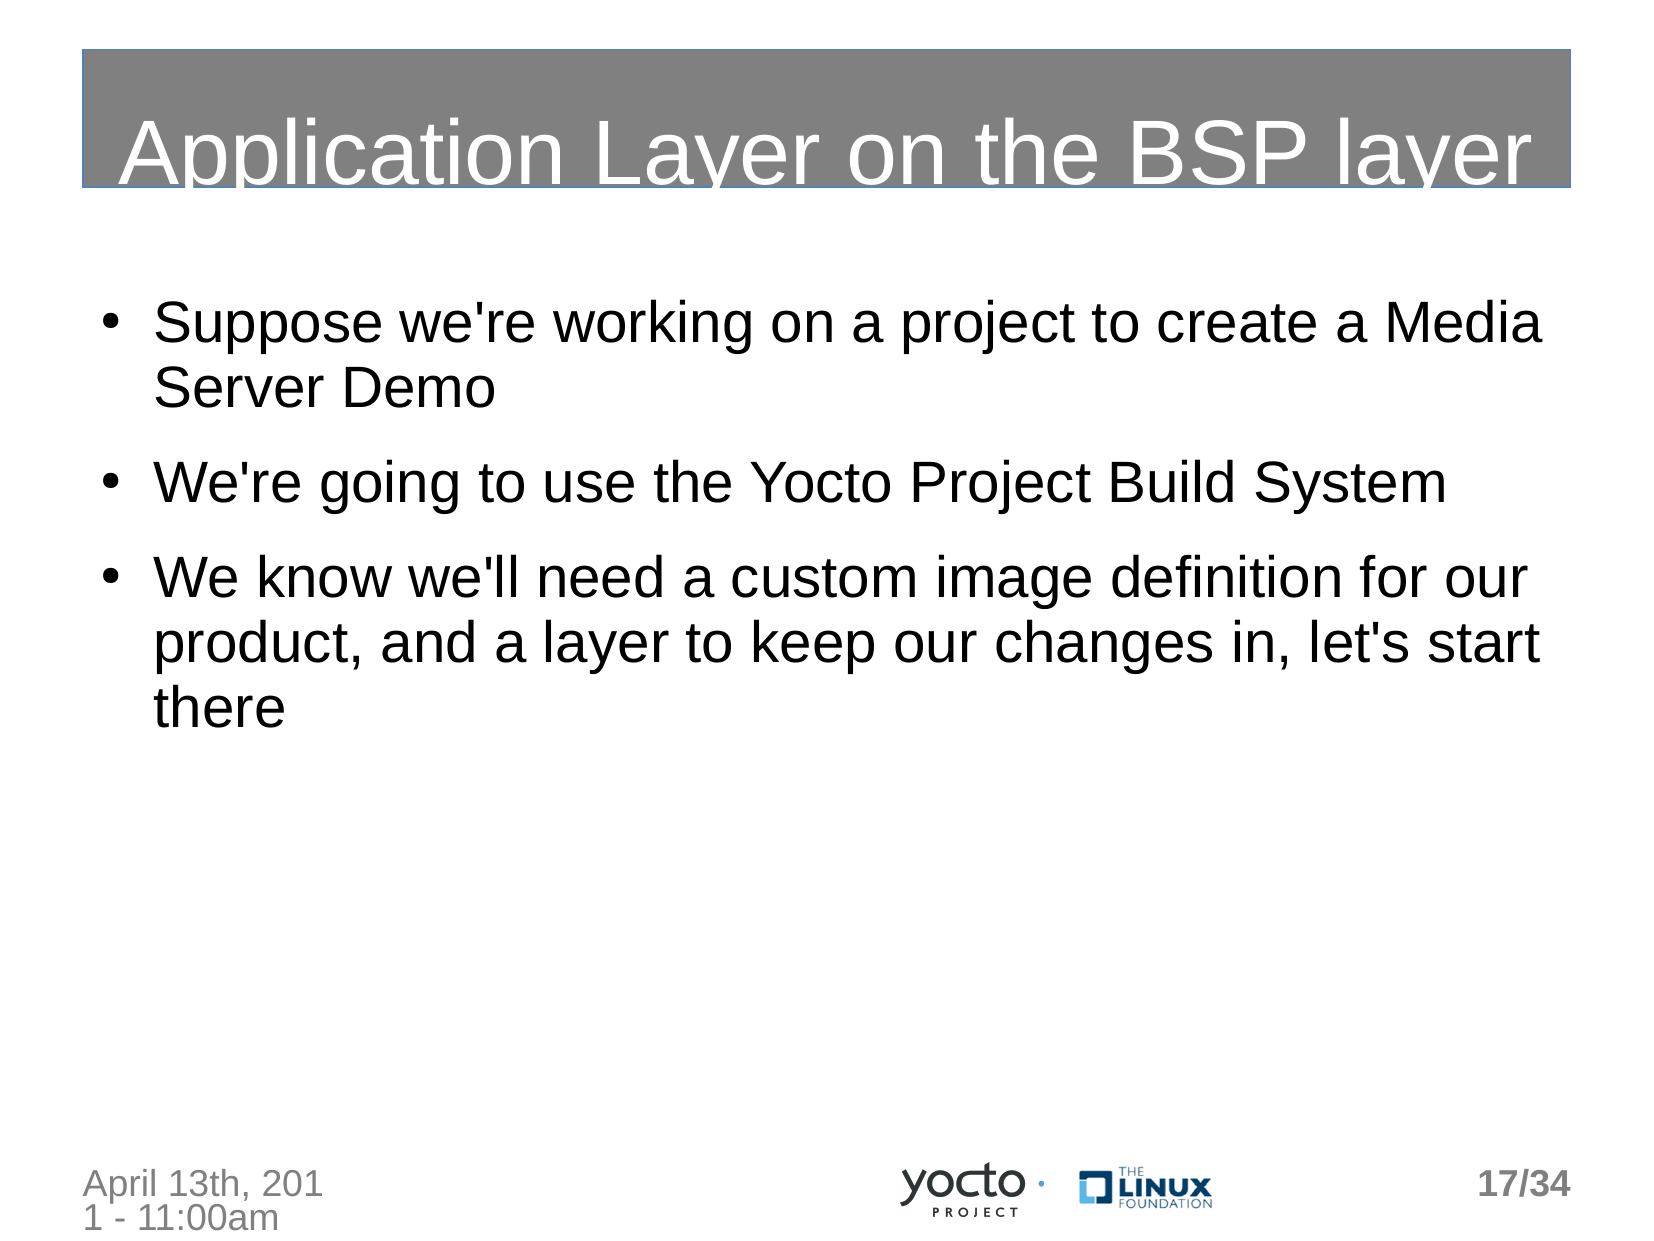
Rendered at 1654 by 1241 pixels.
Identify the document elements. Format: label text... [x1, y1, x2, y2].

picture [1075, 1162, 1215, 1211]
list Suppose we're working on a project to create a Media Server Demo We're going to use the Yocto Project Build System We know we'll need a custom image definition for our product, and a layer to keep our changes in, let's start there [82, 290, 1571, 1109]
title Application Layer on the BSP layer [82, 56, 1571, 250]
picture [900, 1162, 1044, 1217]
